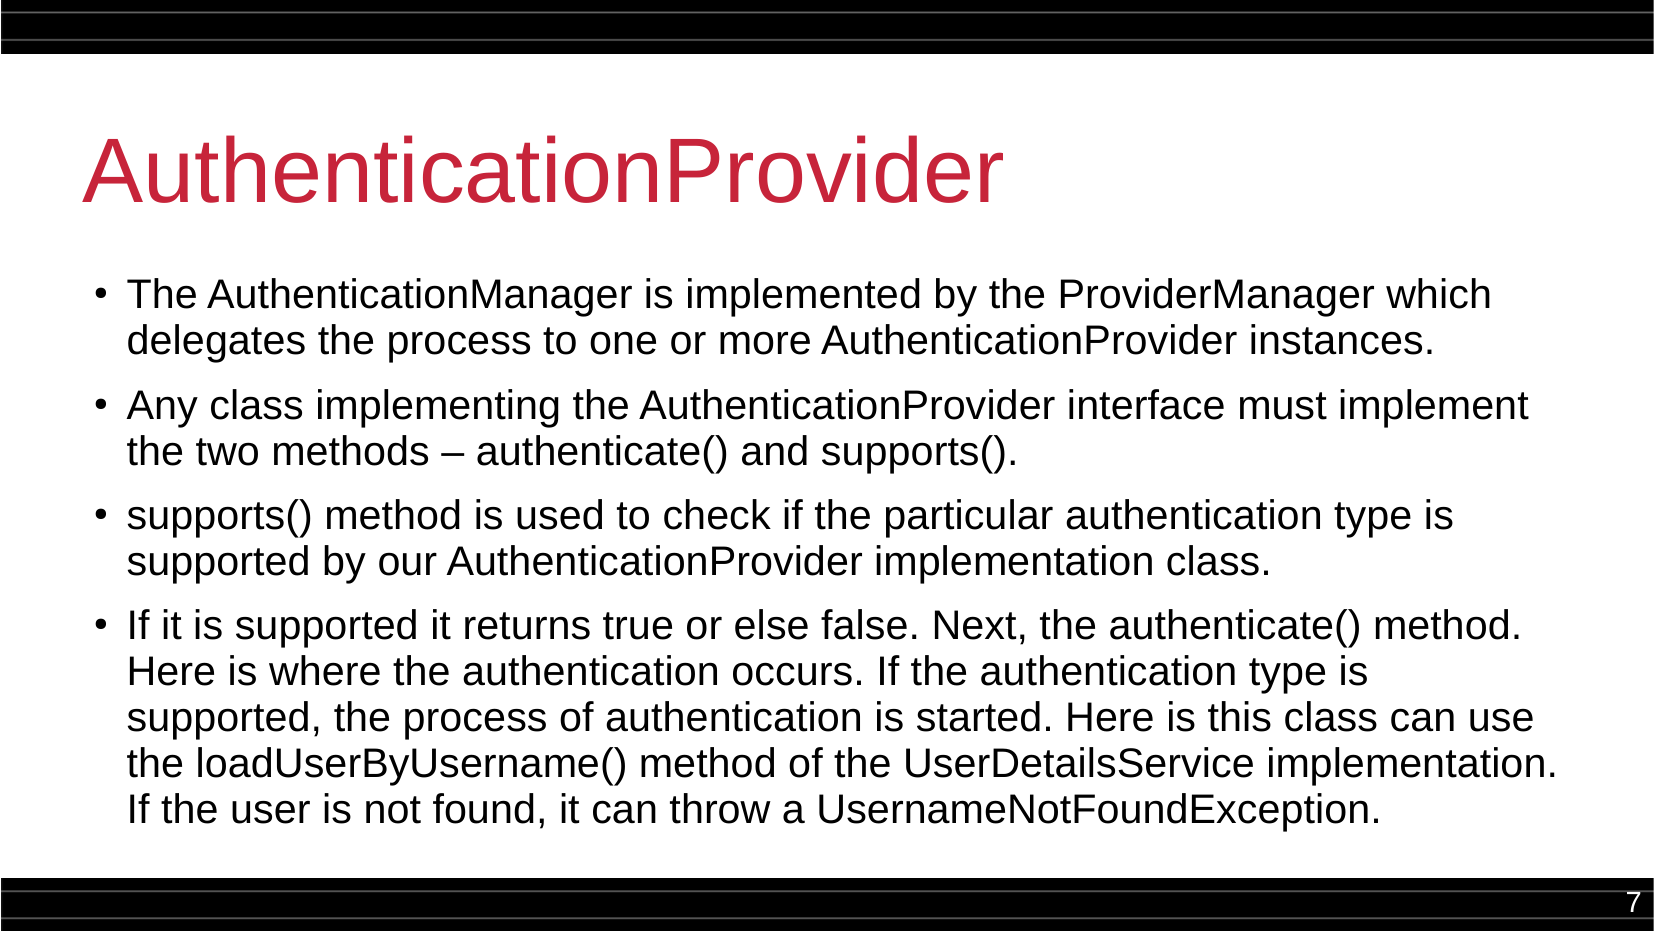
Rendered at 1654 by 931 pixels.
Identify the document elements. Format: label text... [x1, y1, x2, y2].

title AuthenticationProvider [82, 92, 1571, 249]
picture [1, 0, 1654, 54]
picture [1, 878, 1654, 931]
list The AuthenticationManager is implemented by the ProviderManager which delegates the process to one or more AuthenticationProvider instances. Any class implementing the AuthenticationProvider interface must implement the two methods – authenticate() and supports(). supports() method is used to check if the particular authentication type is supported by our AuthenticationProvider implementation class. If it is supported it returns true or else false. Next, the authenticate() method. Here is where the authentication occurs. If the authentication type is supported, the process of authentication is started. Here is this class can use the loadUserByUsername() method of the UserDetailsService implementation. If the user is not found, it can throw a UsernameNotFoundException. [82, 271, 1571, 851]
